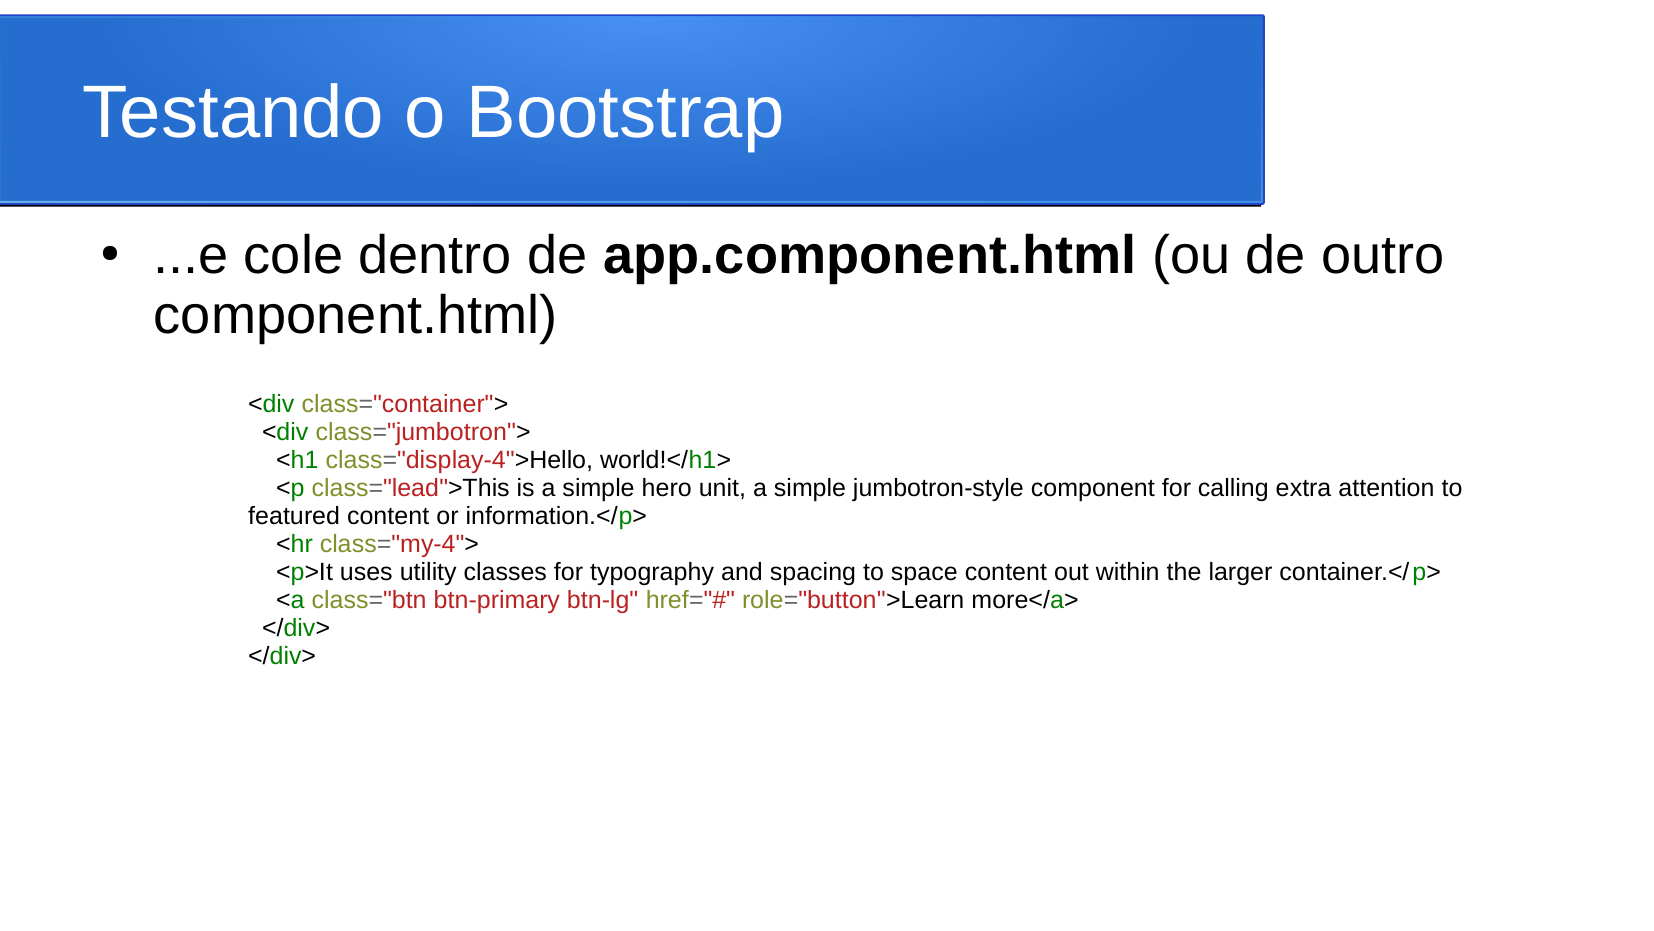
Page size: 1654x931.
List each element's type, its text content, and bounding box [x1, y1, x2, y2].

list ...e cole dentro de app.component.html (ou de outro component.html) [82, 224, 1571, 764]
title Testando o Bootstrap [82, 35, 1235, 189]
text_box <div class="container"> <div class="jumbotron"> <h1 class="display-4">Hello, world!</h1> <p class="lead">This is a simple hero unit, a simple jumbotron-style component for calling extra attention to featured content or information.</p> <hr class="my-4"> <p>It uses utility classes for typography and spacing to space content out within the larger container.</p> <a class="btn btn-primary btn-lg" href="#" role="button">Learn more</a> </div> </div> [248, 389, 1548, 670]
